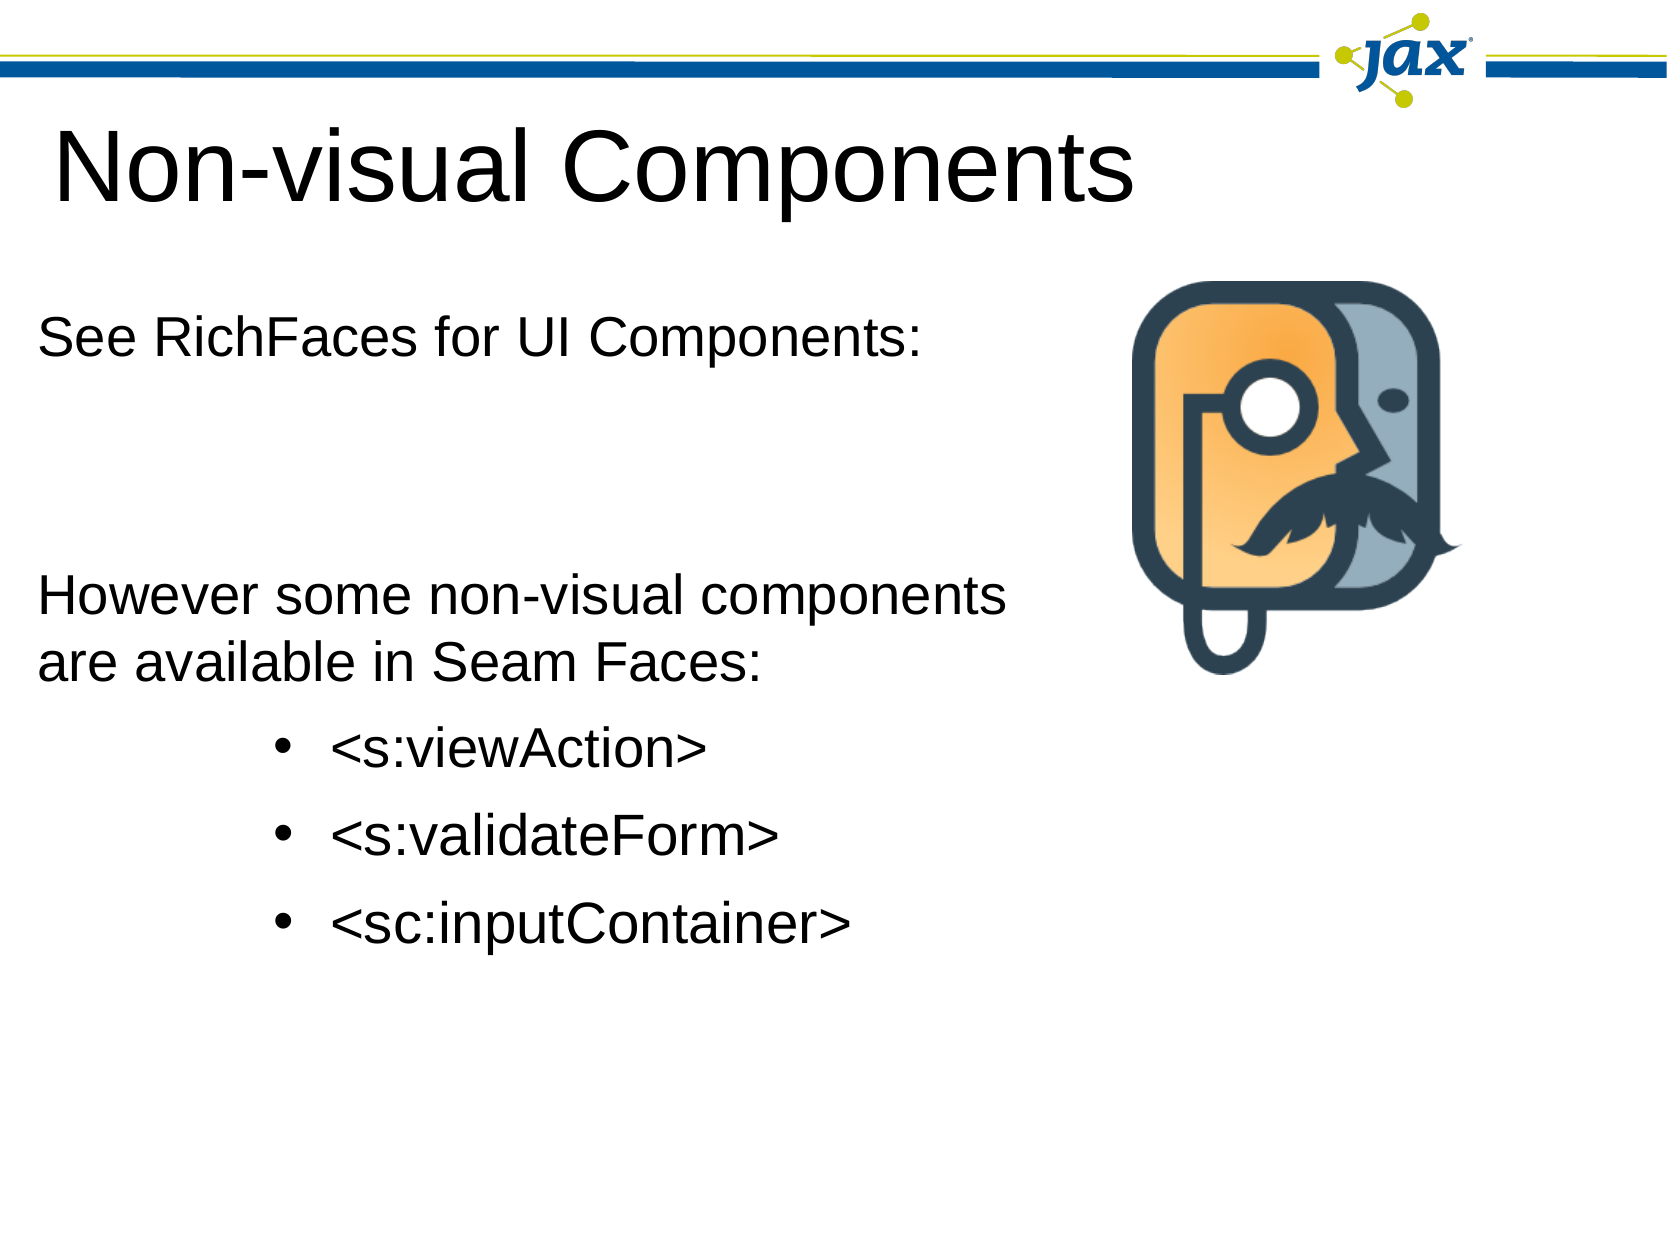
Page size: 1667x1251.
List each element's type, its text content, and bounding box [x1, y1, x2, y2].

picture [1335, 13, 1473, 91]
title Non-visual Components [37, 91, 1651, 230]
picture [1132, 281, 1463, 676]
list See RichFaces for UI Components: However some non-visual components are available in Seam Faces: <s:viewAction> <s:validateForm> <sc:inputContainer> [37, 300, 1613, 1126]
